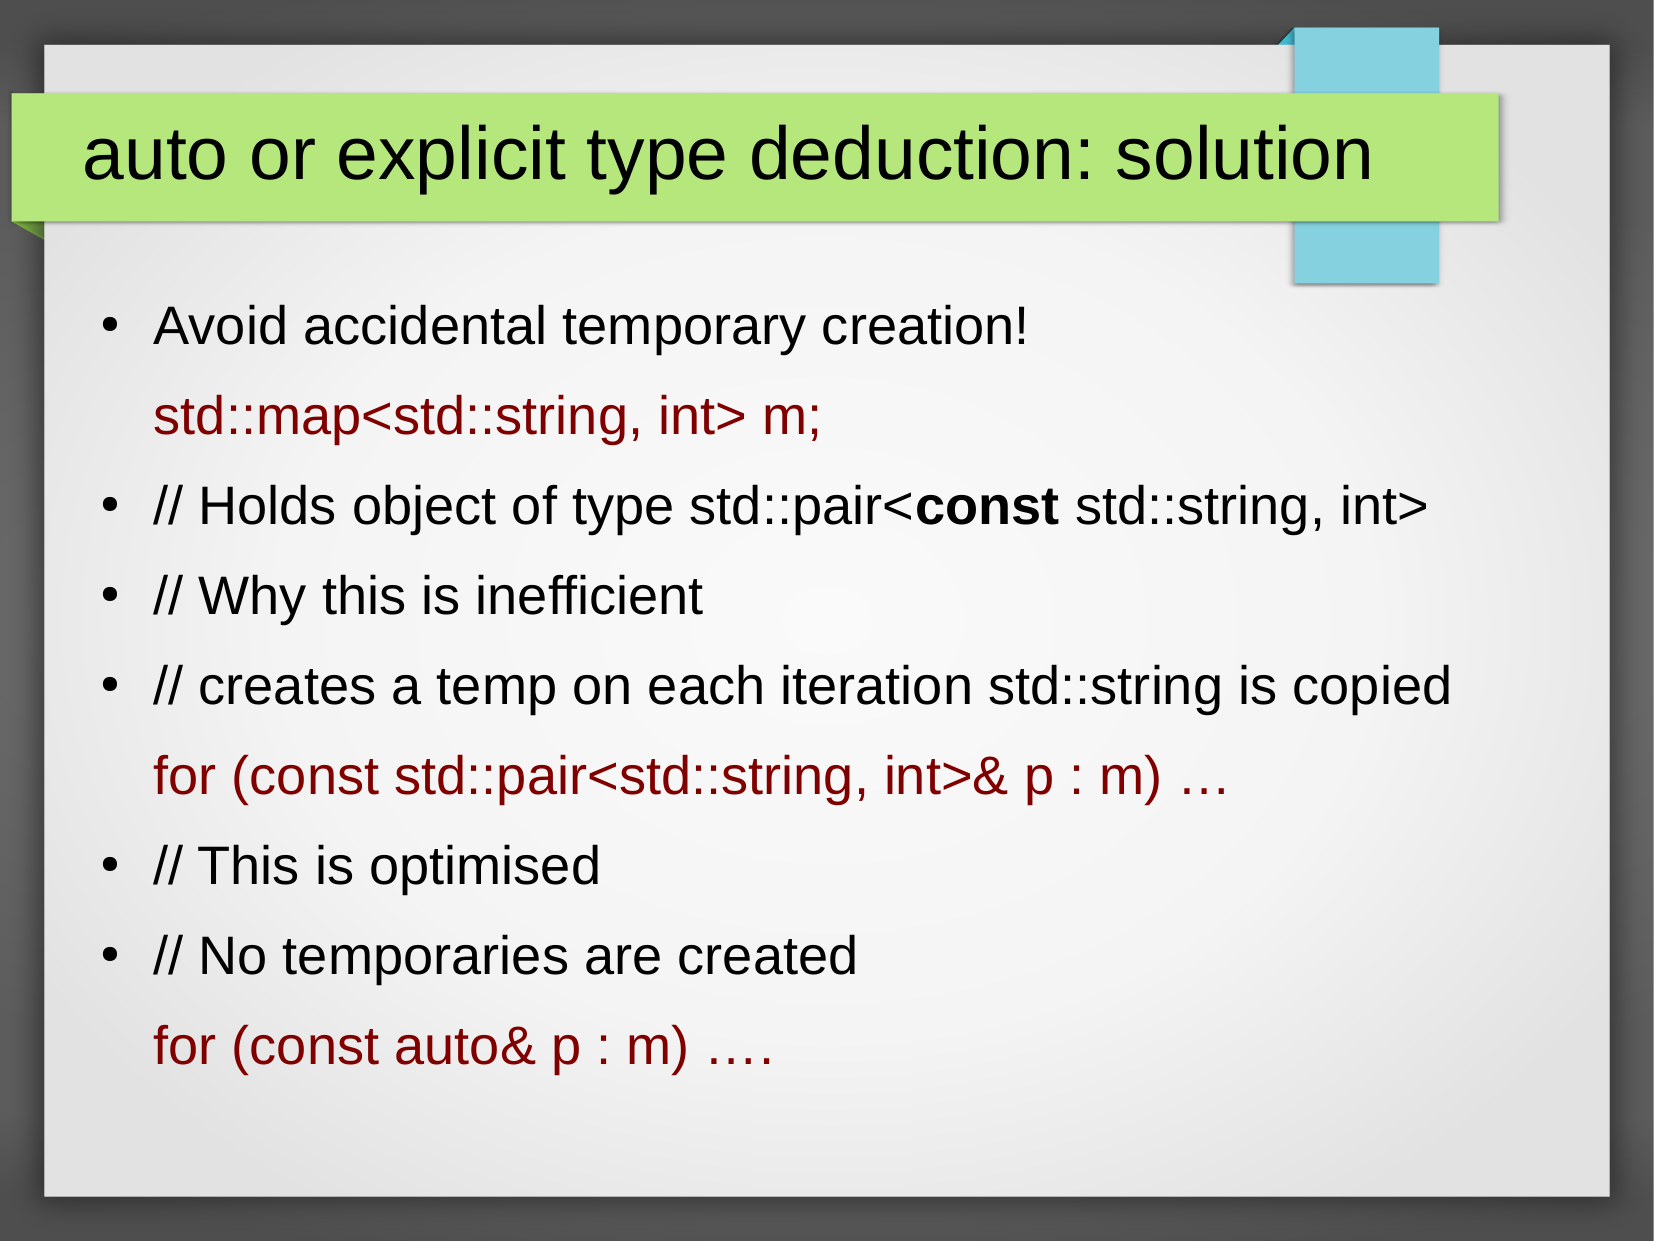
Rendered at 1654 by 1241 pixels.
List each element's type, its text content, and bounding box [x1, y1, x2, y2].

list Avoid accidental temporary creation! std::map<std::string, int> m; // Holds object of type std::pair<const std::string, int> // Why this is inefficient // creates a temp on each iteration std::string is copied for (const std::pair<std::string, int>& p : m) … // This is optimised // No temporaries are created for (const auto& p : m) …. [82, 295, 1571, 1130]
title auto or explicit type deduction: solution [82, 69, 1465, 238]
picture [0, 0, 1654, 1241]
